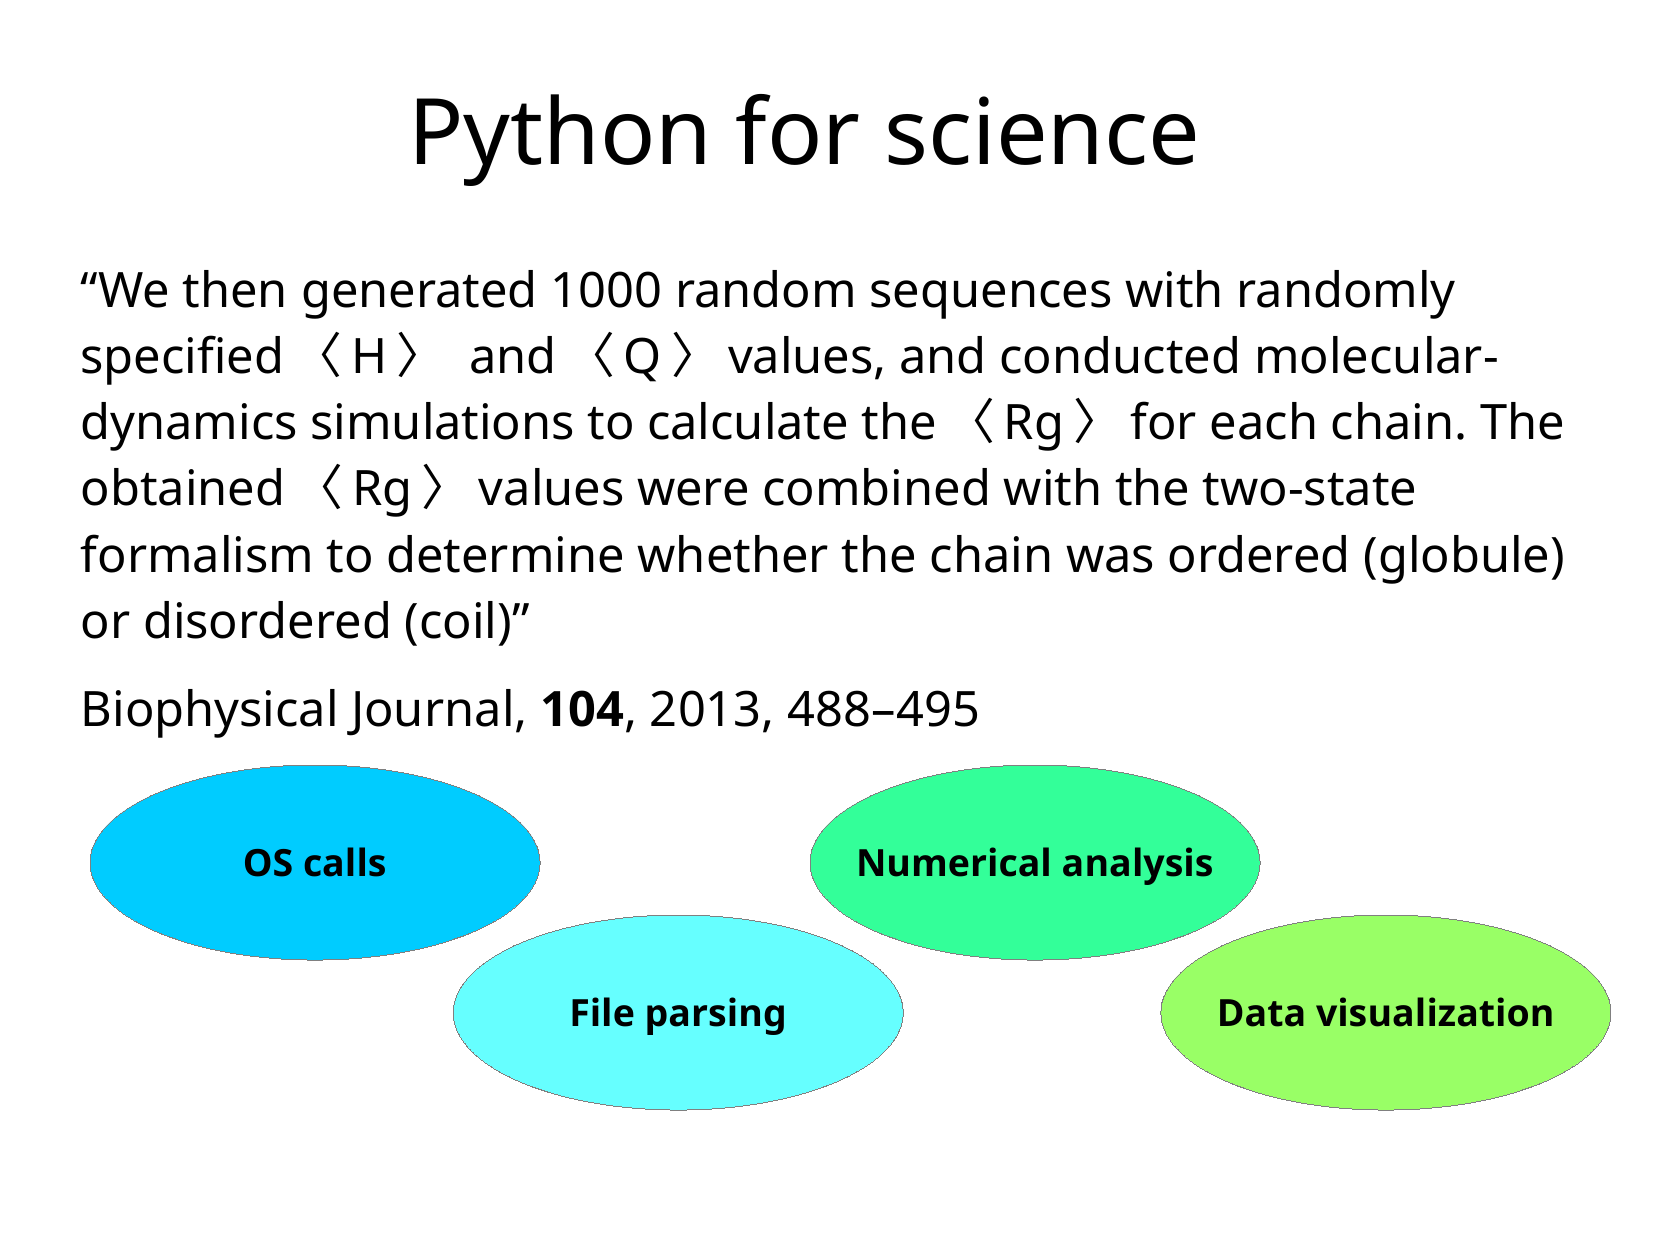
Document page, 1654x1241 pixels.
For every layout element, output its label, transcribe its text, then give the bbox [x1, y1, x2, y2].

text_box File parsing [453, 915, 904, 1111]
list “We then generated 1000 random sequences with randomly specified〈H〉 and〈Q〉values, and conducted molecular-dynamics simulations to calculate the〈Rg〉for each chain. The obtained〈Rg〉values were combined with the two-state formalism to determine whether the chain was ordered (globule) or disordered (coil)” Biophysical Journal, 104, 2013, 488–495 [80, 255, 1566, 751]
text_box Numerical analysis [810, 765, 1261, 961]
text_box OS calls [90, 765, 541, 961]
title Python for science [79, 25, 1531, 233]
text_box Data visualization [1160, 915, 1611, 1111]
